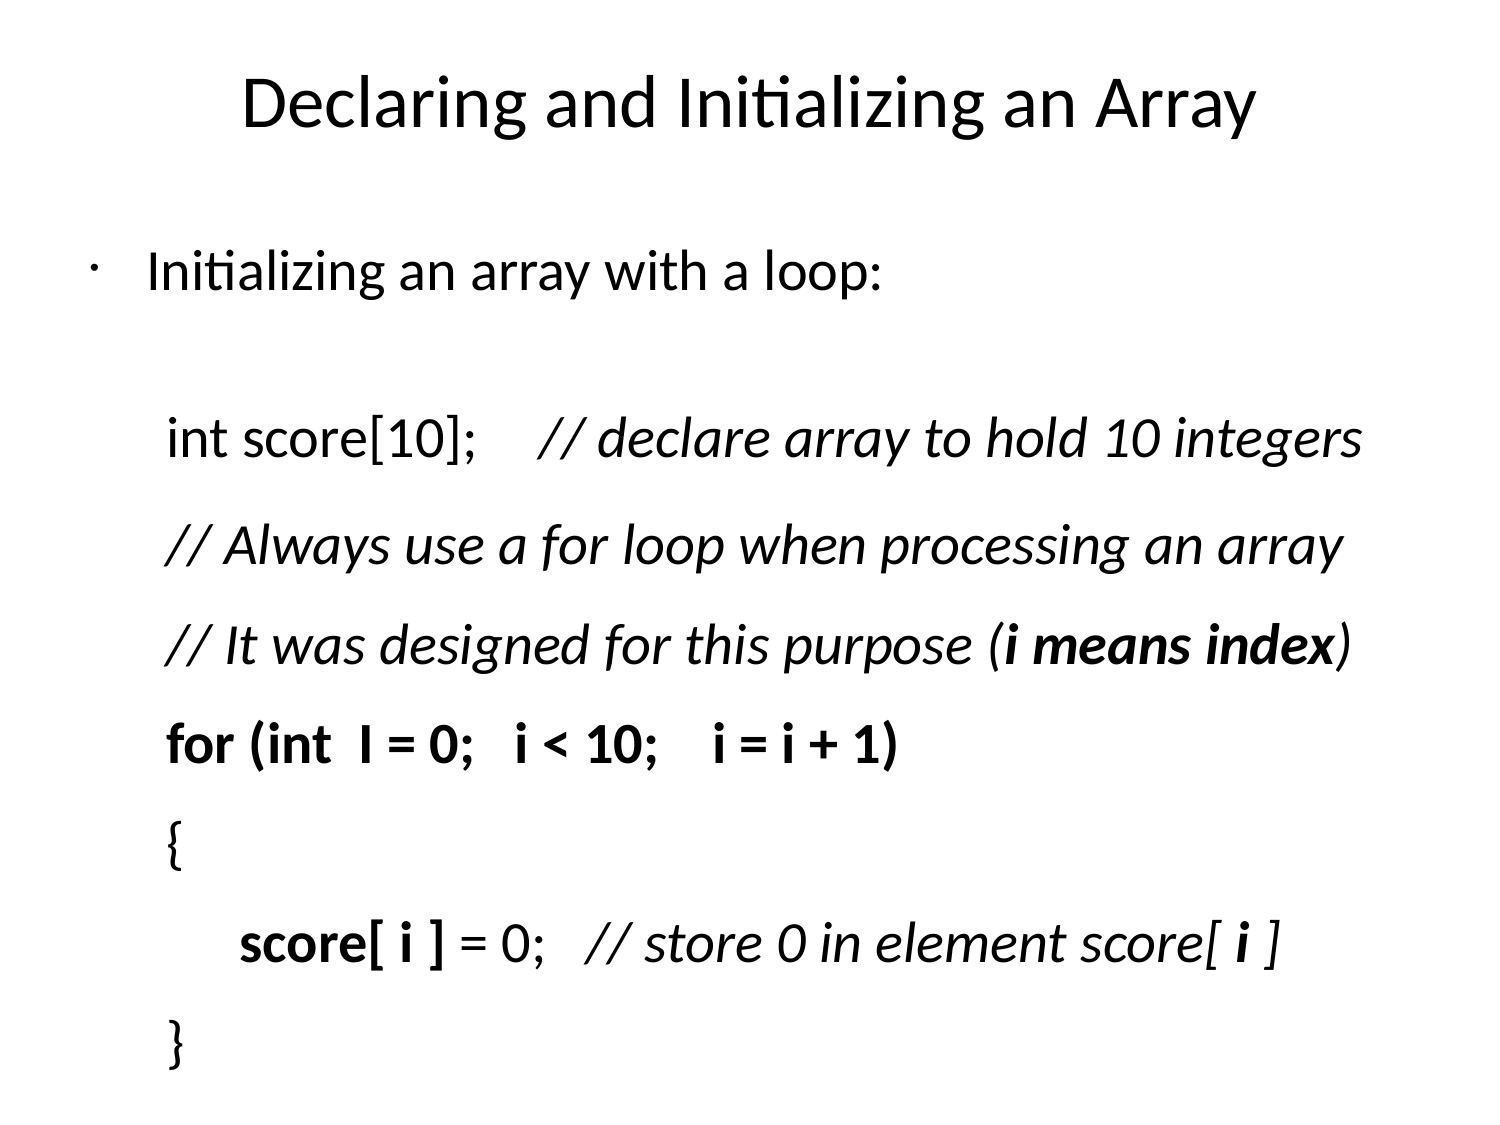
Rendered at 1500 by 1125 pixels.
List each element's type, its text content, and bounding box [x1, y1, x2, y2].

list Initializing an array with a loop: int score[10]; // declare array to hold 10 integers // Always use a for loop when processing an array // It was designed for this purpose (i means index) for (int I = 0; i < 10; i = i + 1) { score[ i ] = 0; // store 0 in element score[ i ] } [75, 224, 1463, 968]
title Declaring and Initializing an Array [75, 45, 1425, 224]
